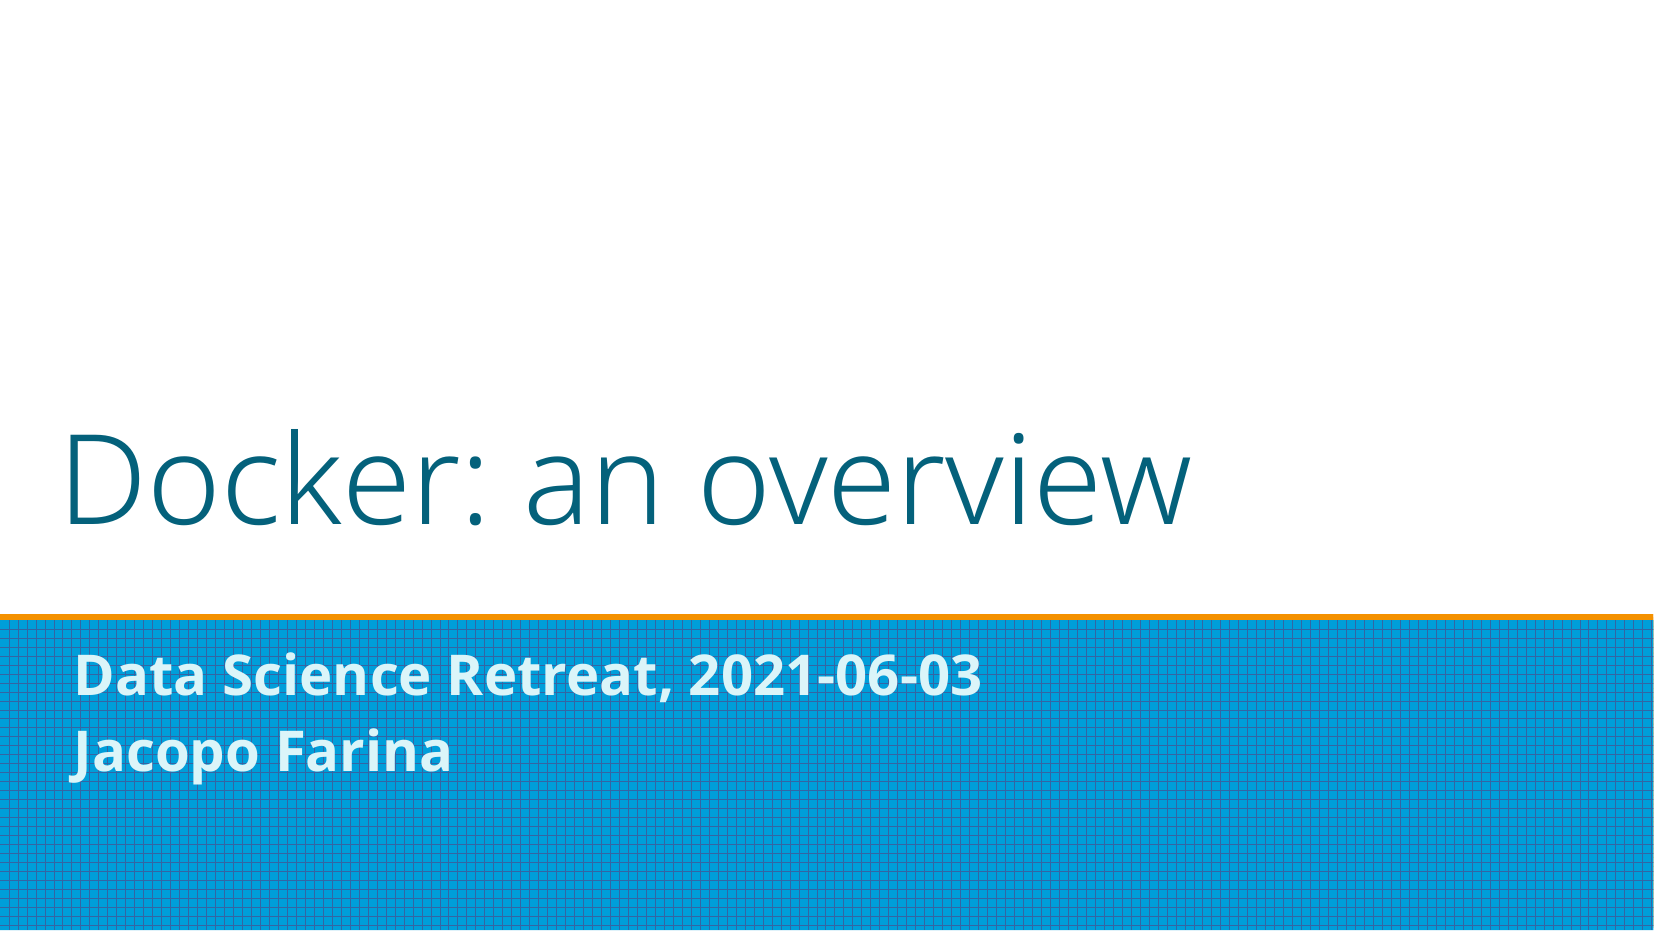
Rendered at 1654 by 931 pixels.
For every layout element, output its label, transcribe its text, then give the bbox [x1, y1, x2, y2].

subtitle Data Science Retreat, 2021-06-03 Jacopo Farina [73, 634, 1551, 827]
title Docker: an overview [59, 29, 1536, 562]
